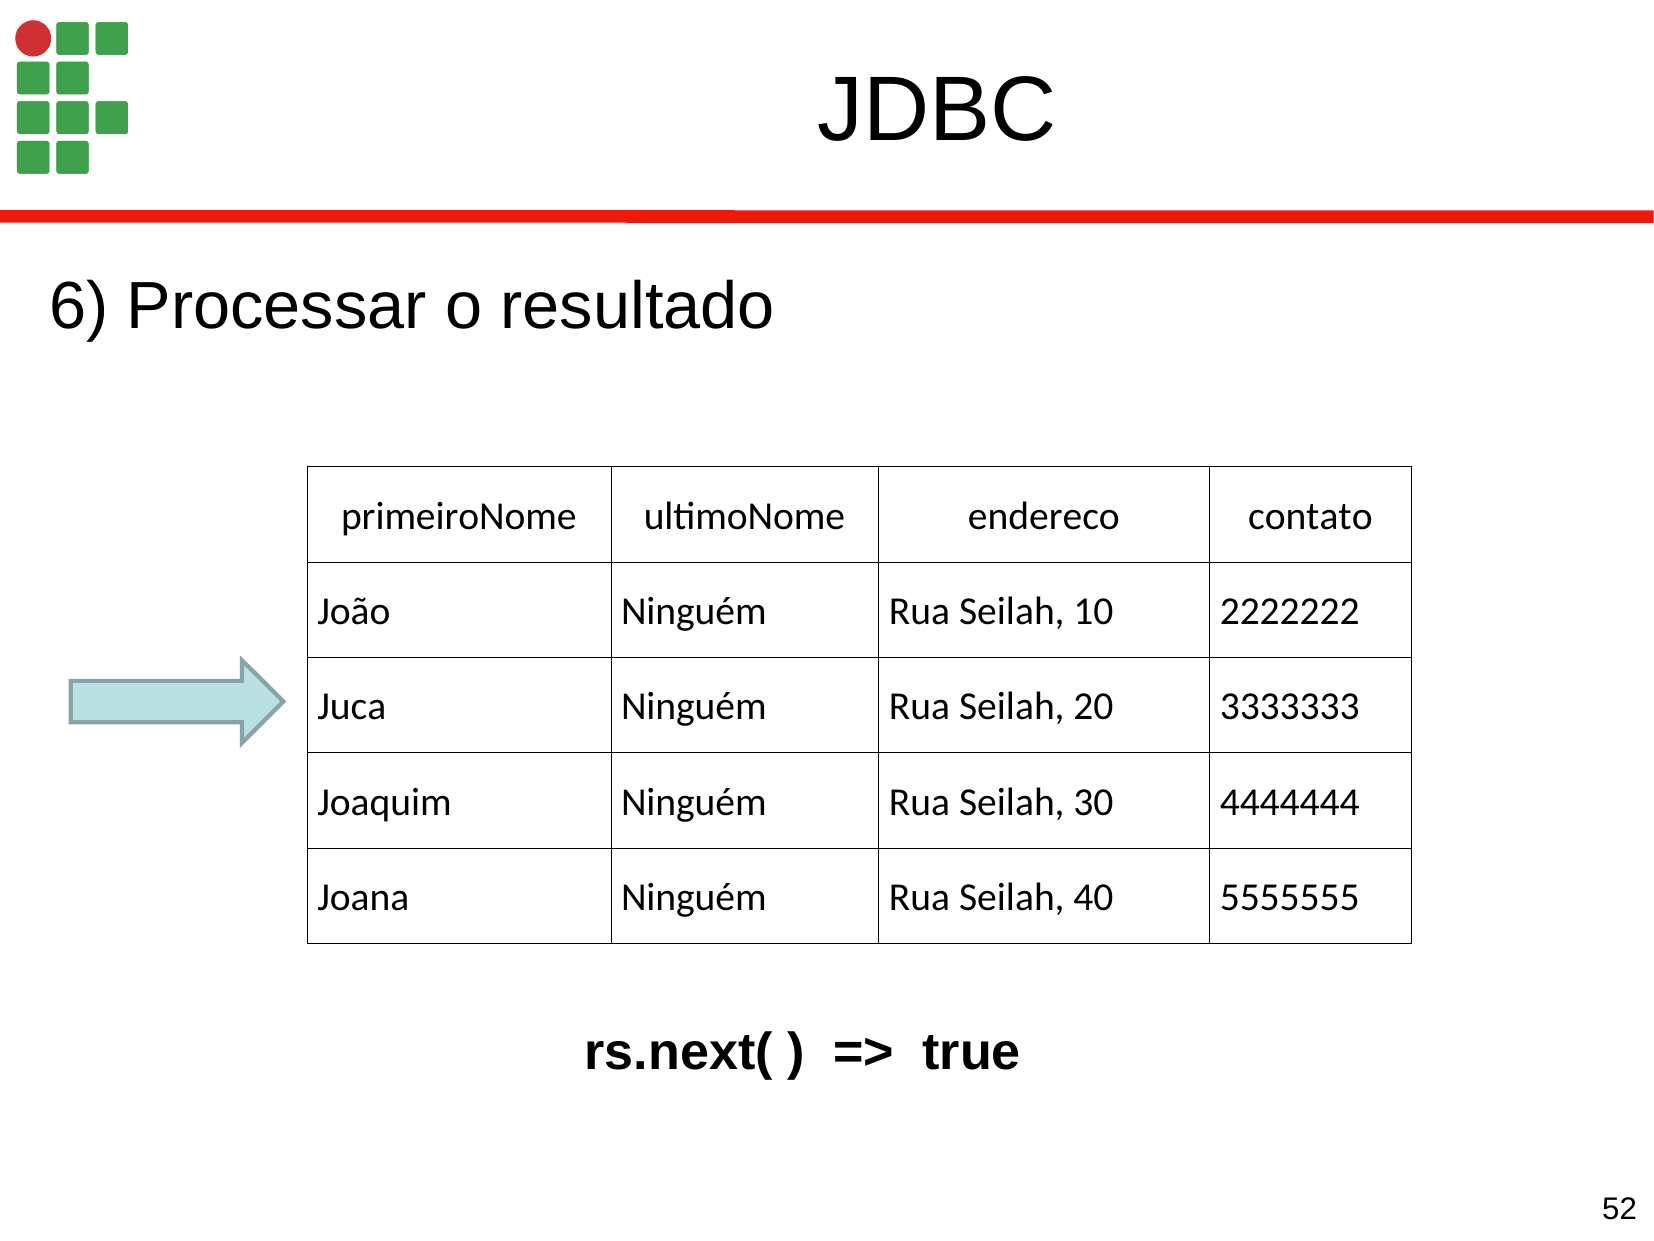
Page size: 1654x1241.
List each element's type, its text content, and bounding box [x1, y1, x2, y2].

table_cell Ninguém [612, 658, 878, 752]
table_cell Ninguém [612, 753, 878, 848]
table_cell 4444444 [1210, 753, 1411, 848]
table_cell Juca [308, 658, 611, 752]
text_box rs.next( ) => true [570, 1009, 1037, 1088]
table_cell 3333333 [1210, 658, 1411, 752]
table_cell Joaquim [308, 753, 611, 848]
table_cell Rua Seilah, 40 [879, 849, 1209, 943]
text_box <number> [1185, 1179, 1654, 1220]
table_cell 5555555 [1210, 849, 1411, 943]
table_header ultimoNome [612, 467, 878, 562]
table_header primeiroNome [308, 467, 611, 562]
text_box 6) Processar o resultado [32, 253, 1654, 1205]
text_box JDBC [253, 0, 1622, 207]
table_cell Rua Seilah, 30 [879, 753, 1209, 848]
table_cell João [308, 563, 611, 657]
table_header endereco [879, 467, 1209, 562]
table_cell Ninguém [612, 563, 878, 657]
text_box [70, 660, 284, 743]
table_cell Ninguém [612, 849, 878, 943]
table_cell Rua Seilah, 20 [879, 658, 1209, 752]
table_header contato [1210, 467, 1411, 562]
picture [14, 16, 130, 178]
table_cell Rua Seilah, 10 [879, 563, 1209, 657]
table_cell 2222222 [1210, 563, 1411, 657]
table_cell Joana [308, 849, 611, 943]
